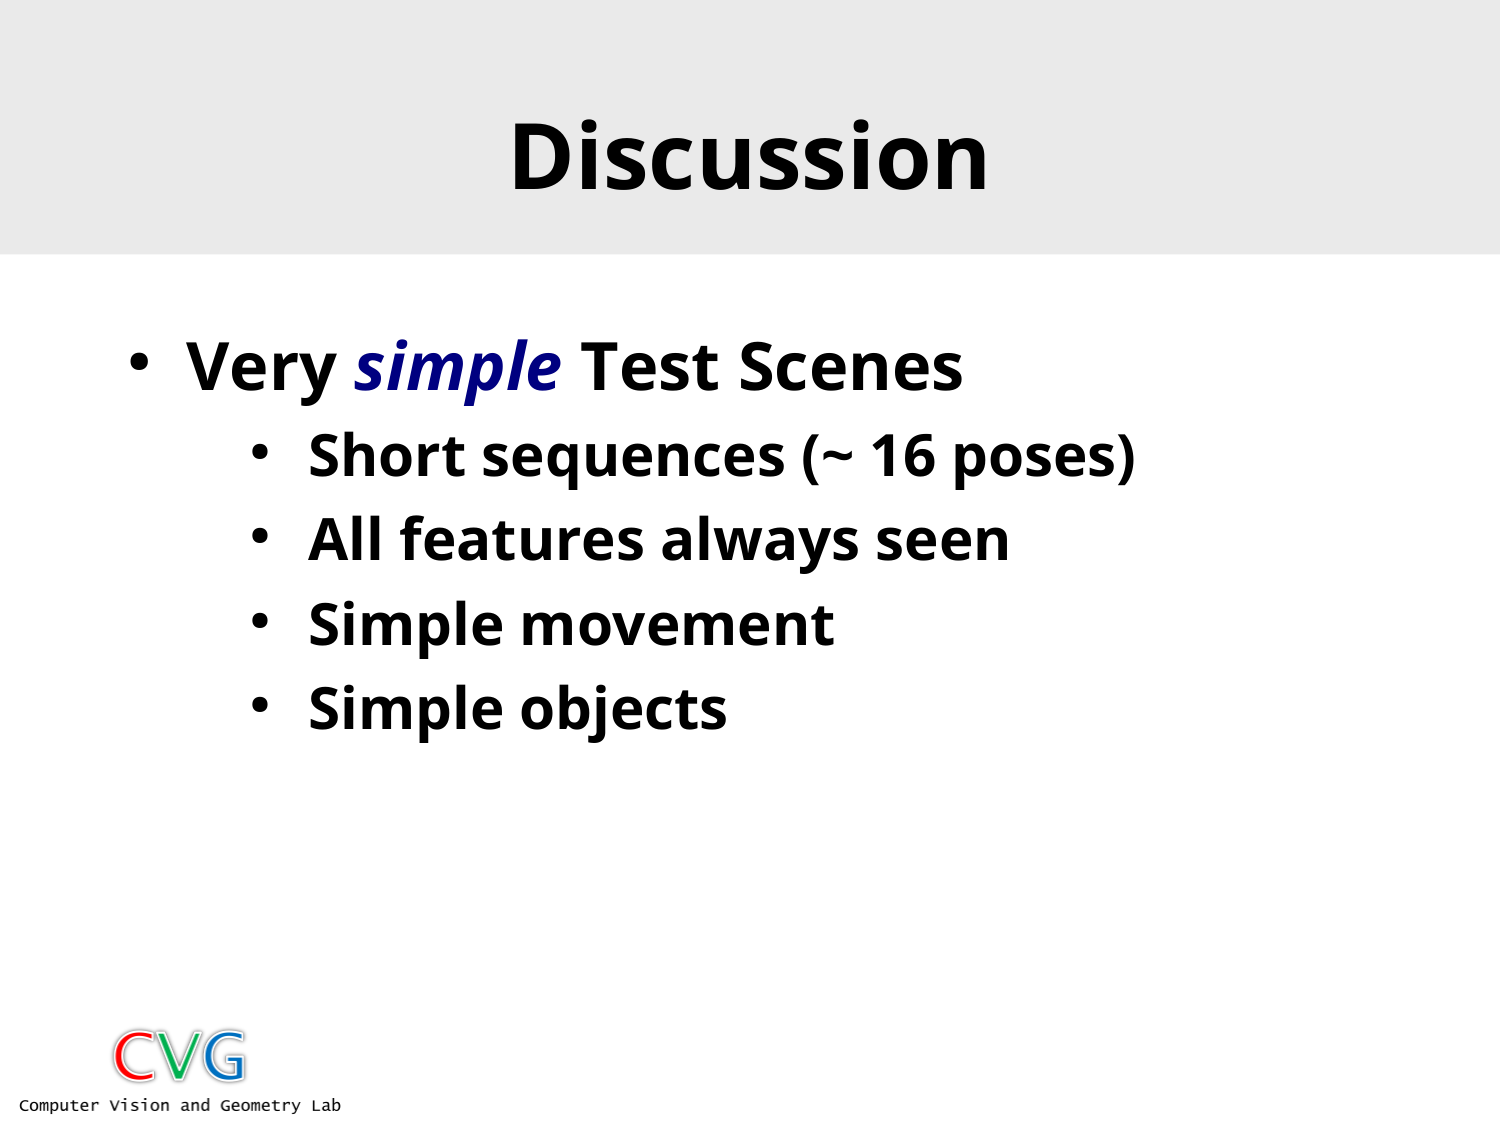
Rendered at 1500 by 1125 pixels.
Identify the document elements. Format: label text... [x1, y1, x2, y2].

picture [1, 996, 359, 1124]
list Very simple Test Scenes Short sequences (~ 16 poses) All features always seen Simple movement Simple objects [112, 315, 1388, 1059]
title Discussion [114, 35, 1386, 271]
